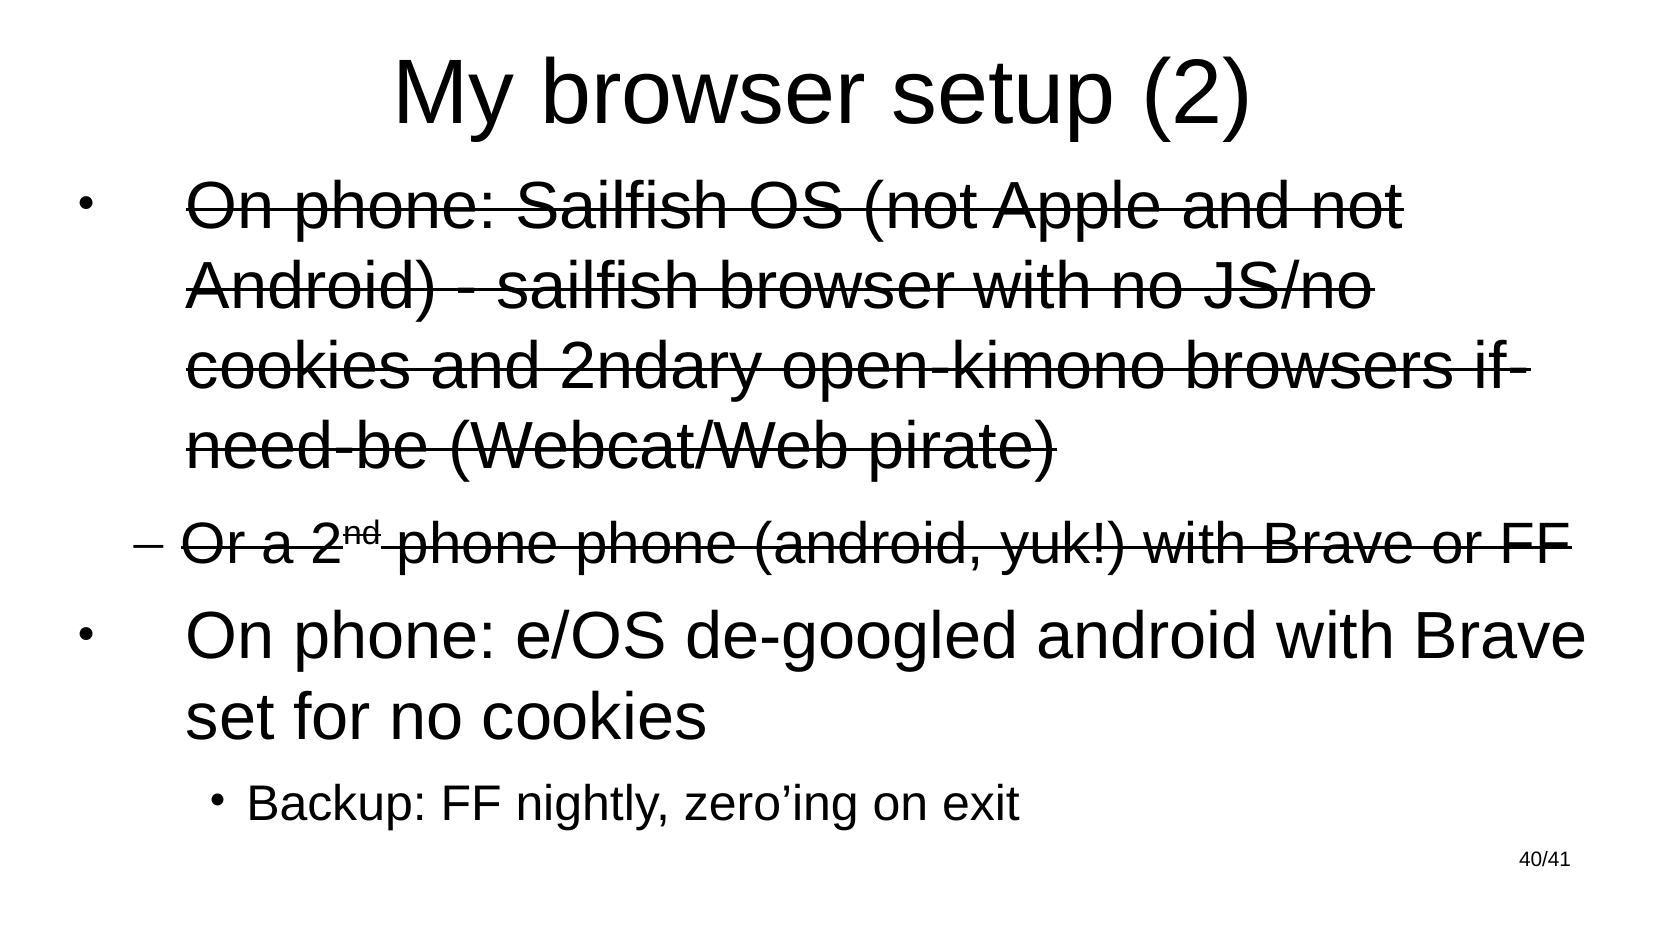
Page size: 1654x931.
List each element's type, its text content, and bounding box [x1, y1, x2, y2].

list On phone: Sailfish OS (not Apple and not Android) - sailfish browser with no JS/no cookies and 2ndary open-kimono browsers if-need-be (Webcat/Web pirate) Or a 2nd phone phone (android, yuk!) with Brave or FF On phone: e/OS de-googled android with Brave set for no cookies Backup: FF nightly, zero’ing on exit [59, 161, 1595, 863]
title My browser setup (2) [123, 11, 1523, 161]
